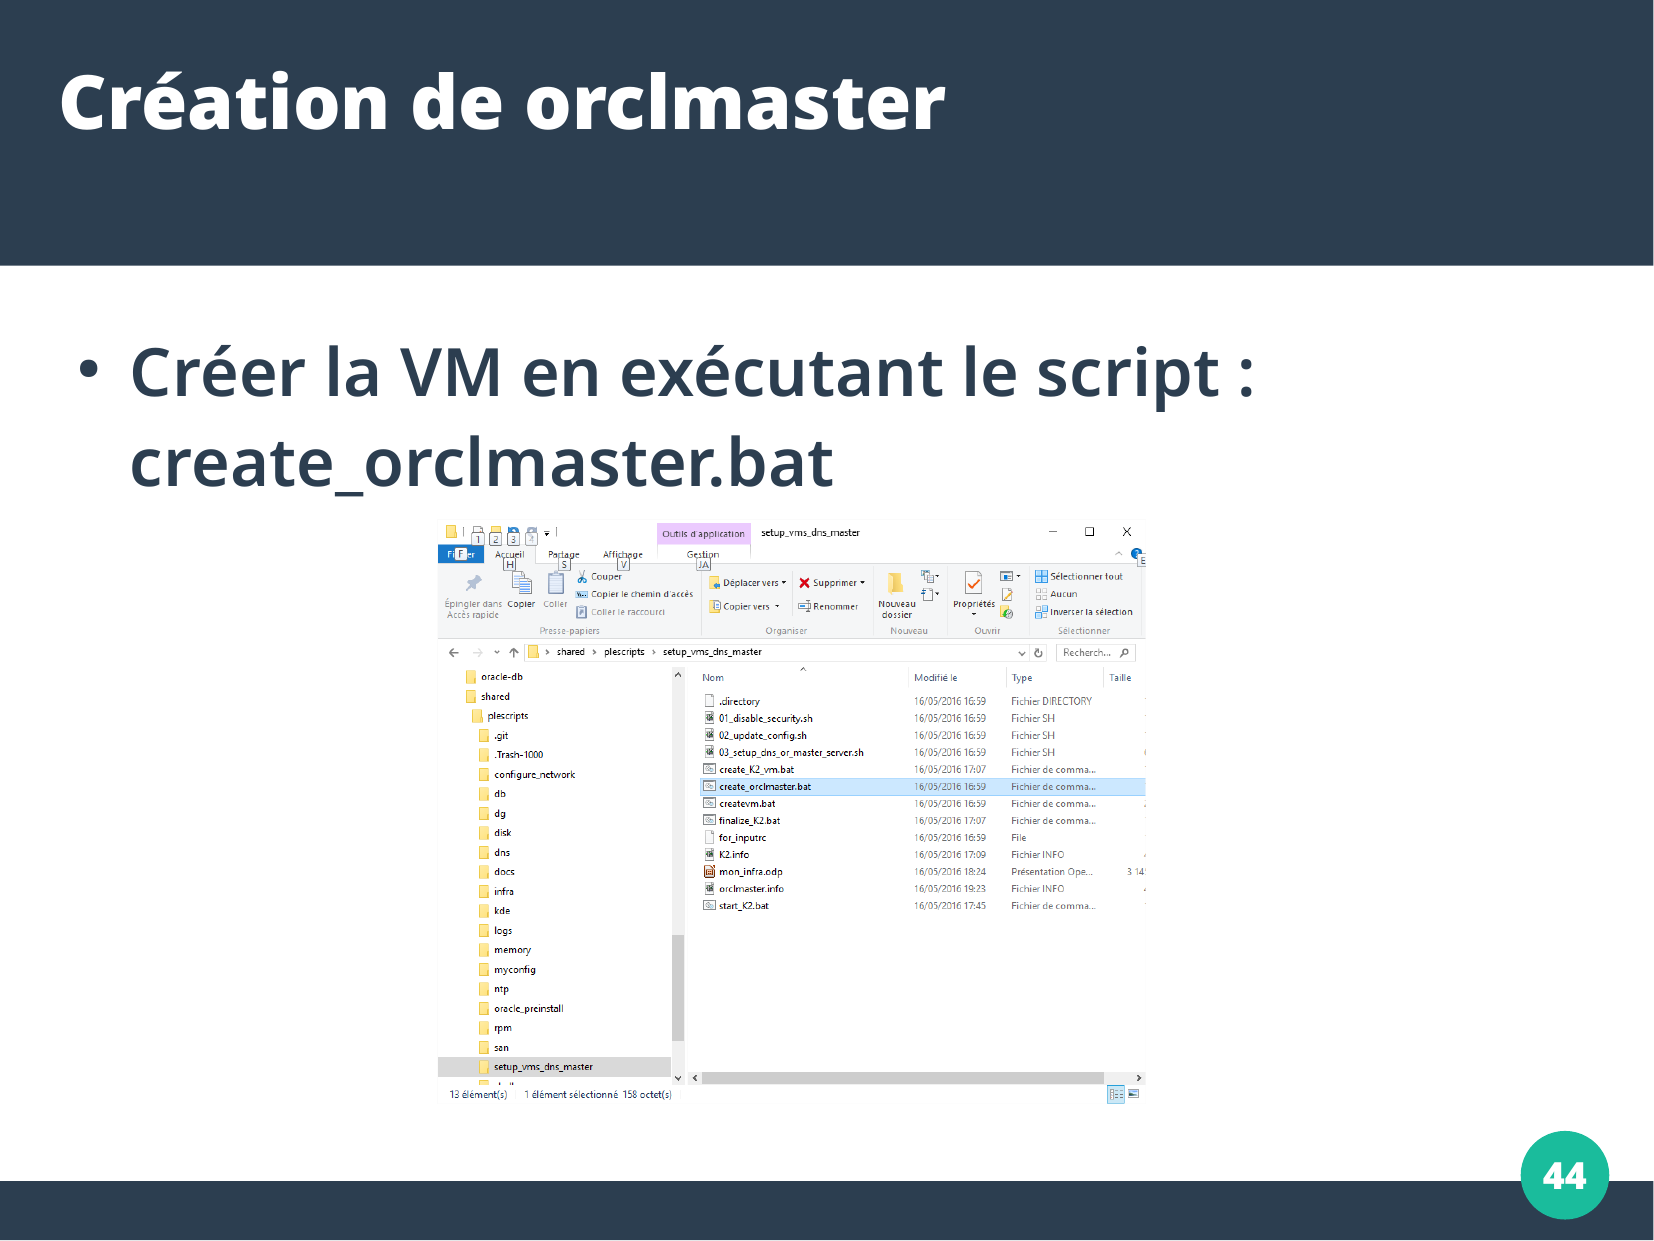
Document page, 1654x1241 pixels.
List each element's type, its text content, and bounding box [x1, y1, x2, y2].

list Créer la VM en exécutant le script : create_orclmaster.bat [59, 324, 1571, 520]
picture [437, 519, 1146, 1104]
title Création de orclmaster [59, 49, 1595, 207]
